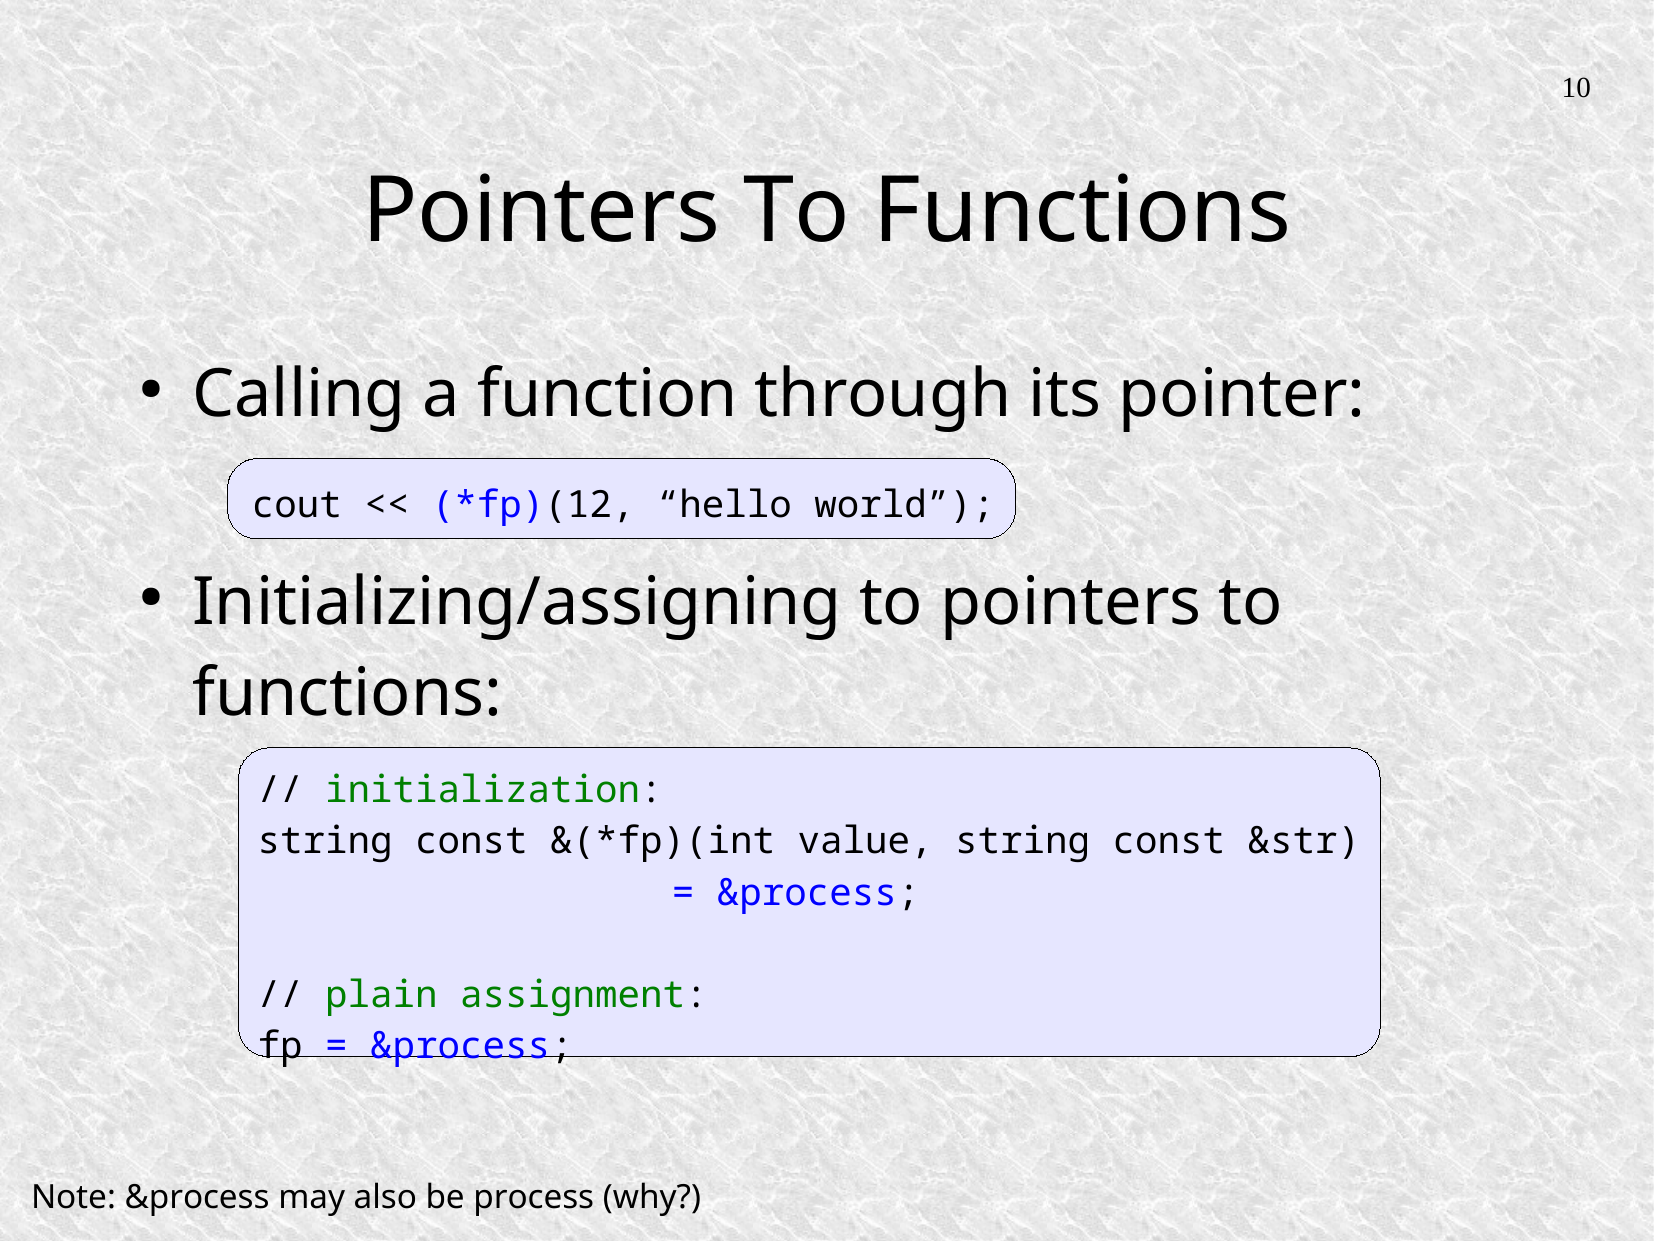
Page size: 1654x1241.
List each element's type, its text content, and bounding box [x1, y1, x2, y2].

title Pointers To Functions [121, 102, 1534, 311]
text_box // initialization: string const &(*fp)(int value, string const &str) = &process; // plain assignment: fp = &process; [257, 762, 1394, 1032]
picture [0, 0, 1654, 1241]
list Calling a function through its pointer: Initializing/assigning to pointers to functions: [121, 344, 1534, 1138]
text_box cout << (*fp)(12, “hello world”); [251, 477, 1023, 533]
text_box Note: &process may also be process (why?) [30, 1172, 760, 1213]
